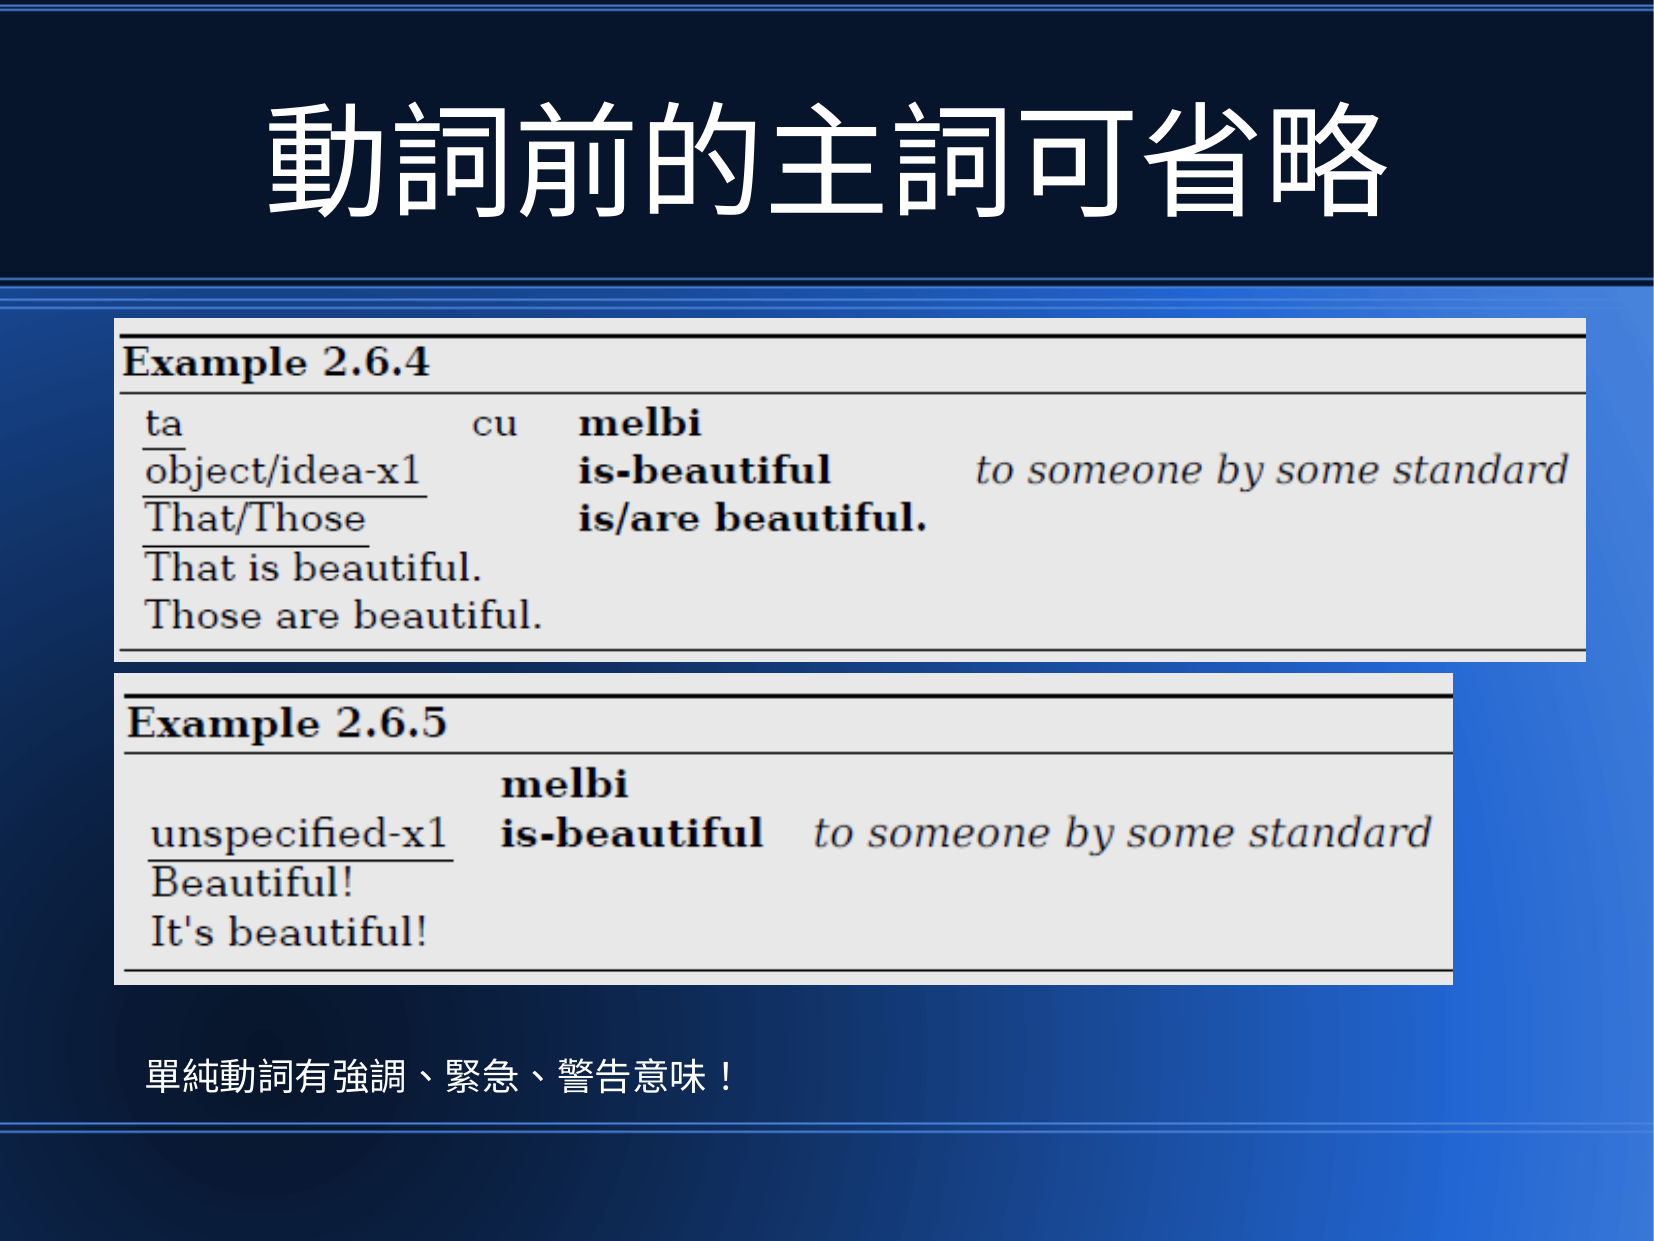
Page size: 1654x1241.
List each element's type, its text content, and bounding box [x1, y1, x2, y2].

title 動詞前的主詞可省略 [82, 49, 1571, 257]
text_box 單純動詞有強調、緊急、警告意味！ [129, 1039, 760, 1102]
picture [0, 0, 1654, 1241]
